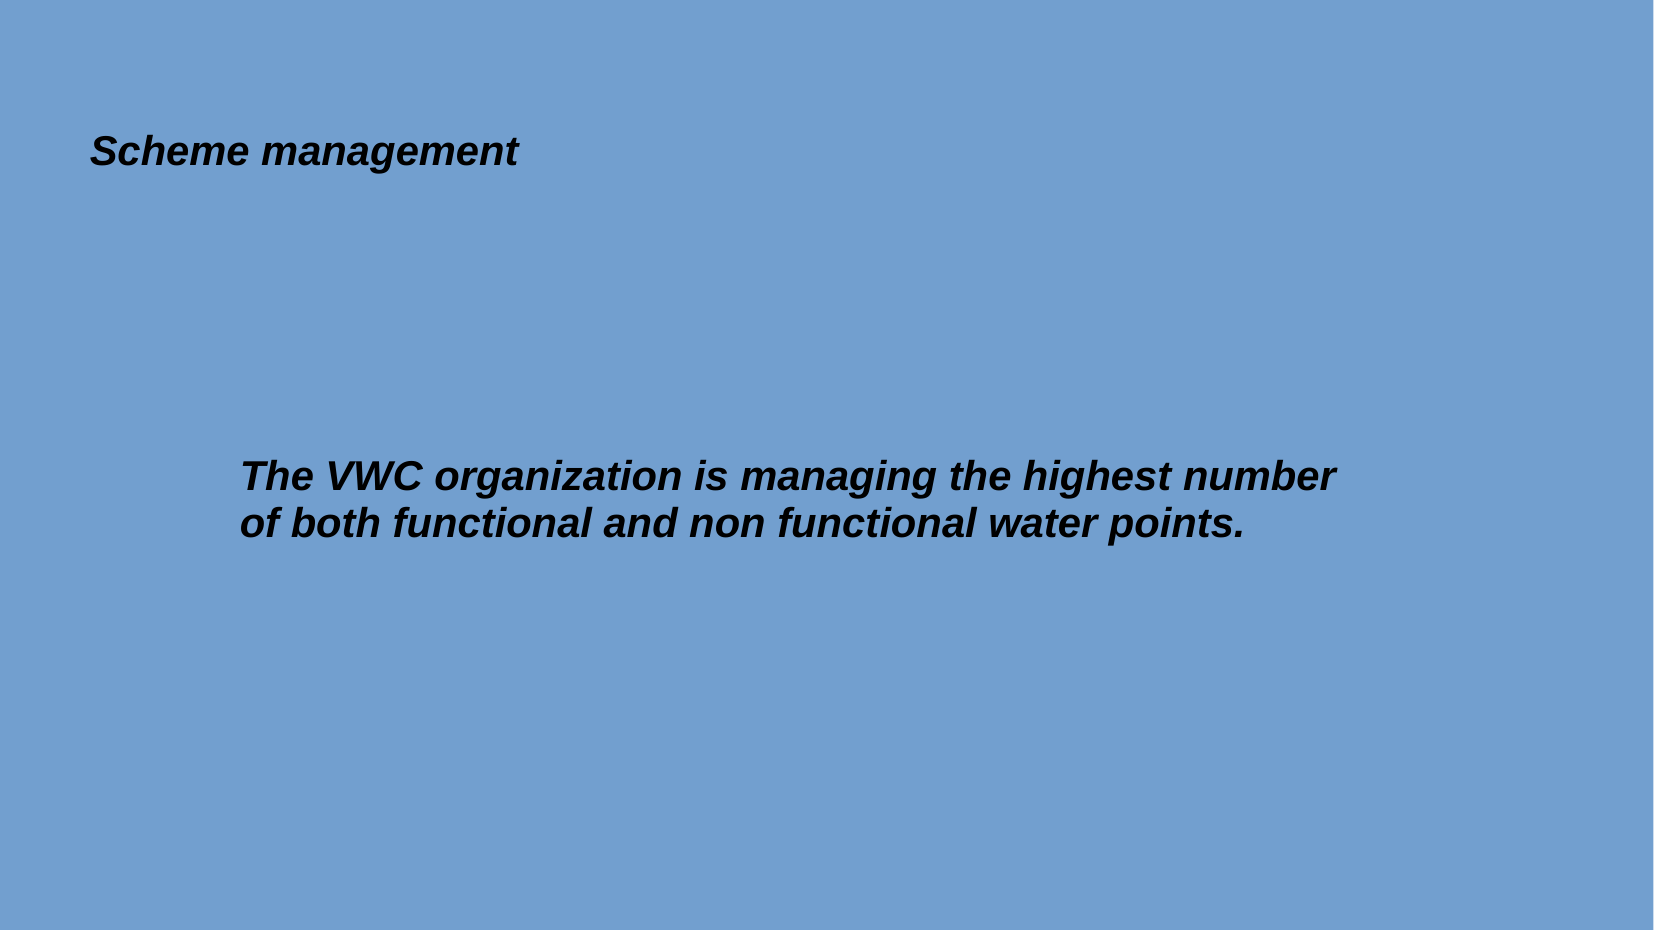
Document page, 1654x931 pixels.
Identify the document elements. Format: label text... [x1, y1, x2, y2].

text_box The VWC organization is managing the highest number of both functional and non functional water points. [225, 445, 1366, 601]
text_box Scheme management [75, 120, 1201, 182]
